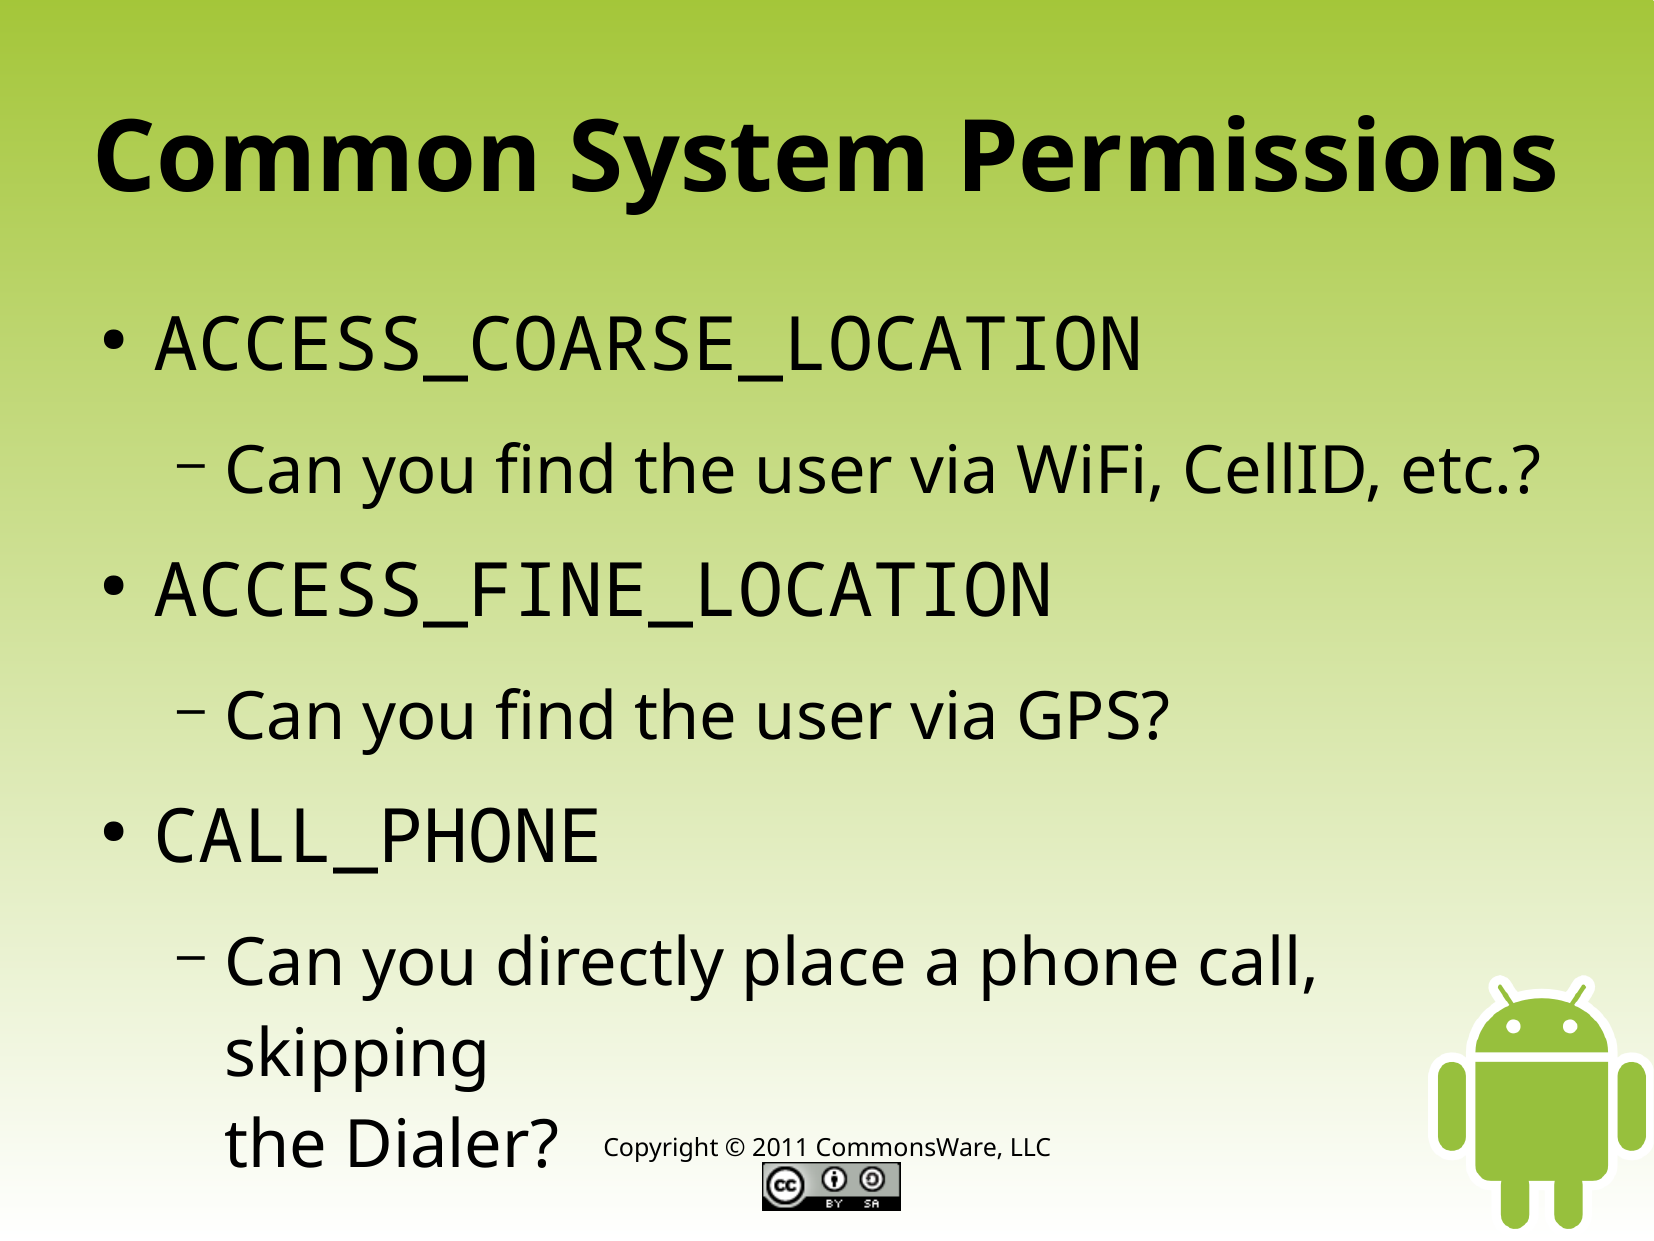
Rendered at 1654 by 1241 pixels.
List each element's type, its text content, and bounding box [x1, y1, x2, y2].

list ACCESS_COARSE_LOCATION Can you find the user via WiFi, CellID, etc.? ACCESS_FINE_LOCATION Can you find the user via GPS? CALL_PHONE Can you directly place a phone call, skipping the Dialer? [82, 290, 1571, 1109]
picture [762, 1162, 901, 1211]
picture [1428, 975, 1654, 1238]
title Common System Permissions [82, 49, 1571, 257]
